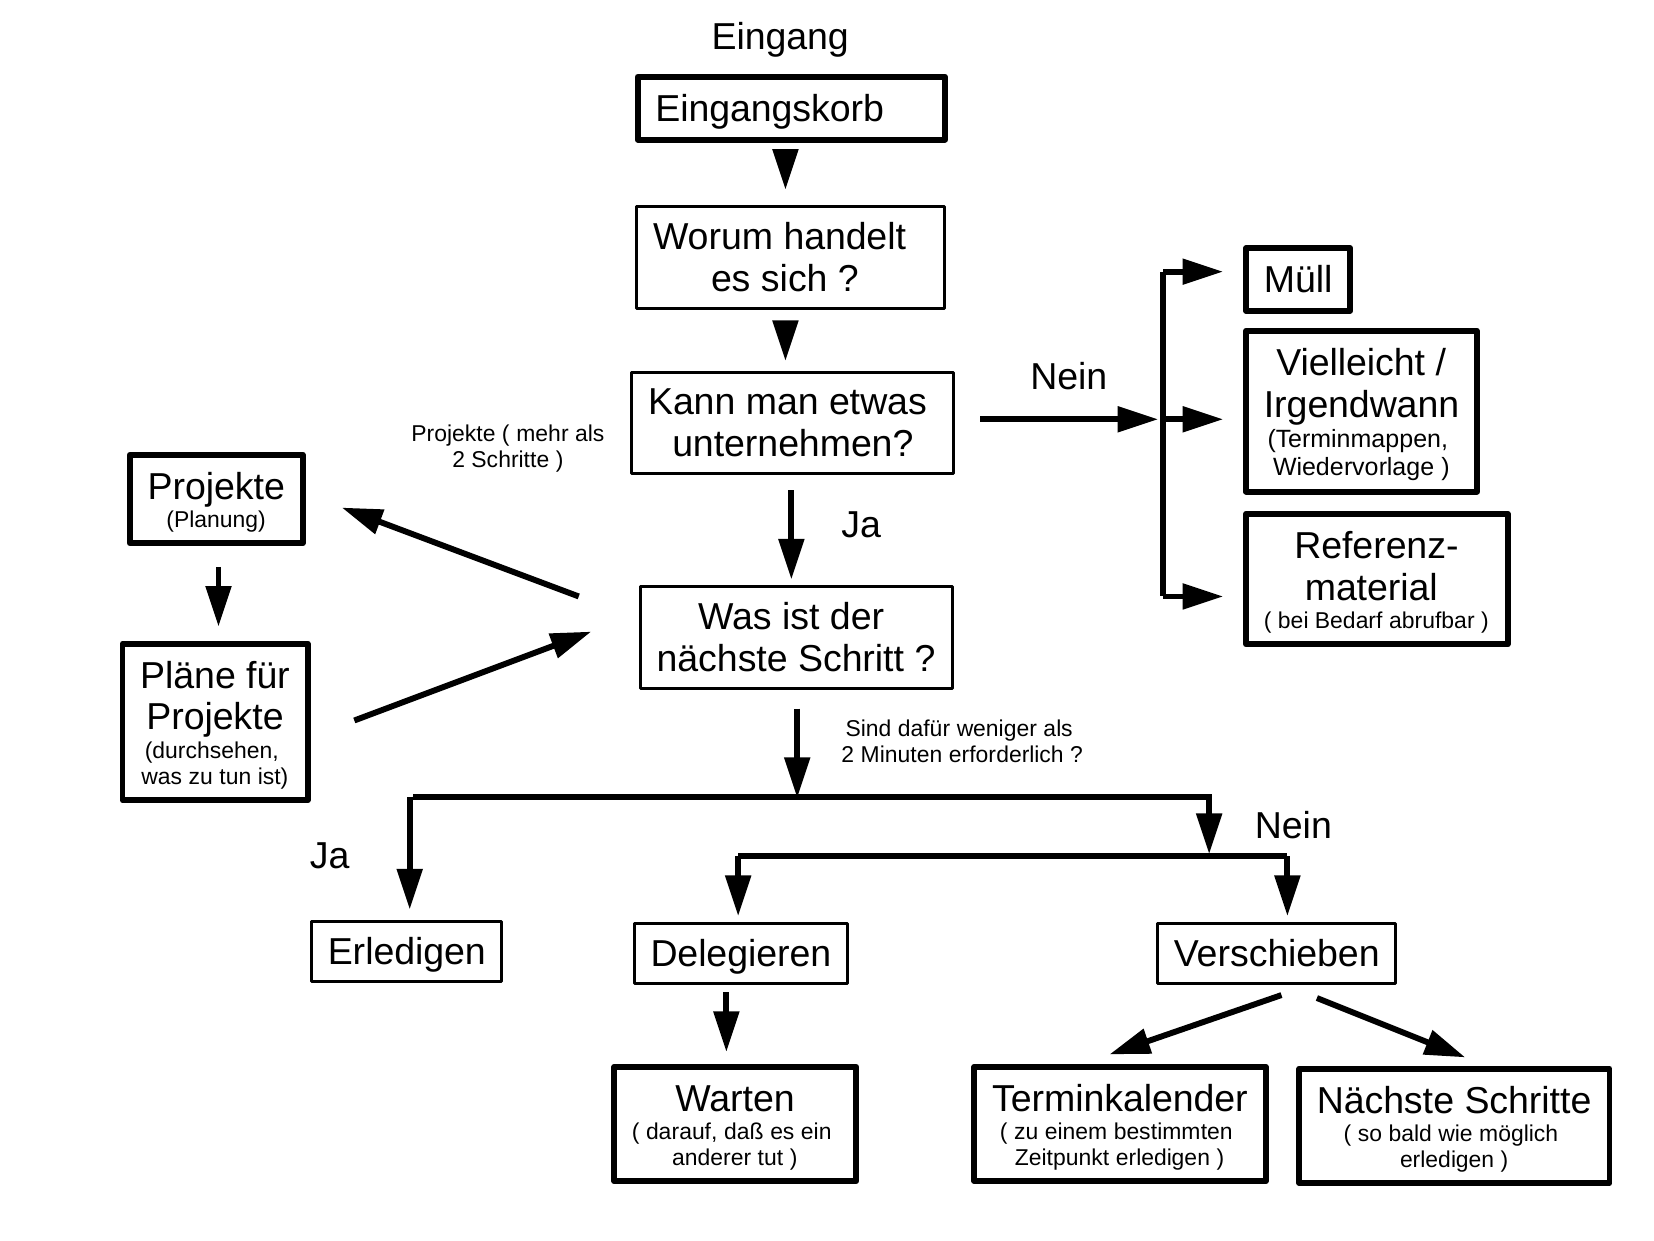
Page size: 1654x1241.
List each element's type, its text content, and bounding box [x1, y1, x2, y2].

text_box Sind dafür weniger als 2 Minuten erforderlich ? [826, 708, 1098, 775]
text_box Referenz- material ( bei Bedarf abrufbar ) [1246, 513, 1508, 645]
text_box Warten ( darauf, daß es ein anderer tut ) [614, 1066, 857, 1182]
text_box Projekte ( mehr als 2 Schritte ) [396, 413, 621, 480]
text_box Projekte (Planung) [129, 454, 303, 544]
text_box Ja [826, 496, 916, 553]
text_box Eingangskorb [637, 76, 945, 140]
text_box Erledigen [311, 921, 502, 982]
text_box Verschieben [1157, 923, 1396, 984]
text_box Müll [1246, 248, 1351, 311]
text_box Vielleicht / Irgendwann (Terminmappen, Wiedervorlage ) [1246, 330, 1477, 492]
text_box Terminkalender ( zu einem bestimmten Zeitpunkt erledigen ) [974, 1066, 1266, 1182]
text_box Pläne für Projekte (durchsehen, was zu tun ist) [122, 643, 308, 801]
text_box Nein [1015, 348, 1123, 405]
text_box Kann man etwas unternehmen? [631, 372, 953, 474]
text_box Worum handelt es sich ? [636, 206, 945, 309]
text_box Nächste Schritte ( so bald wie möglich erledigen ) [1299, 1068, 1610, 1183]
text_box Nein [1240, 797, 1359, 857]
text_box Ja [295, 826, 384, 884]
text_box Was ist der nächste Schritt ? [640, 586, 953, 689]
text_box Delegieren [634, 923, 848, 984]
text_box Eingang [696, 8, 864, 65]
